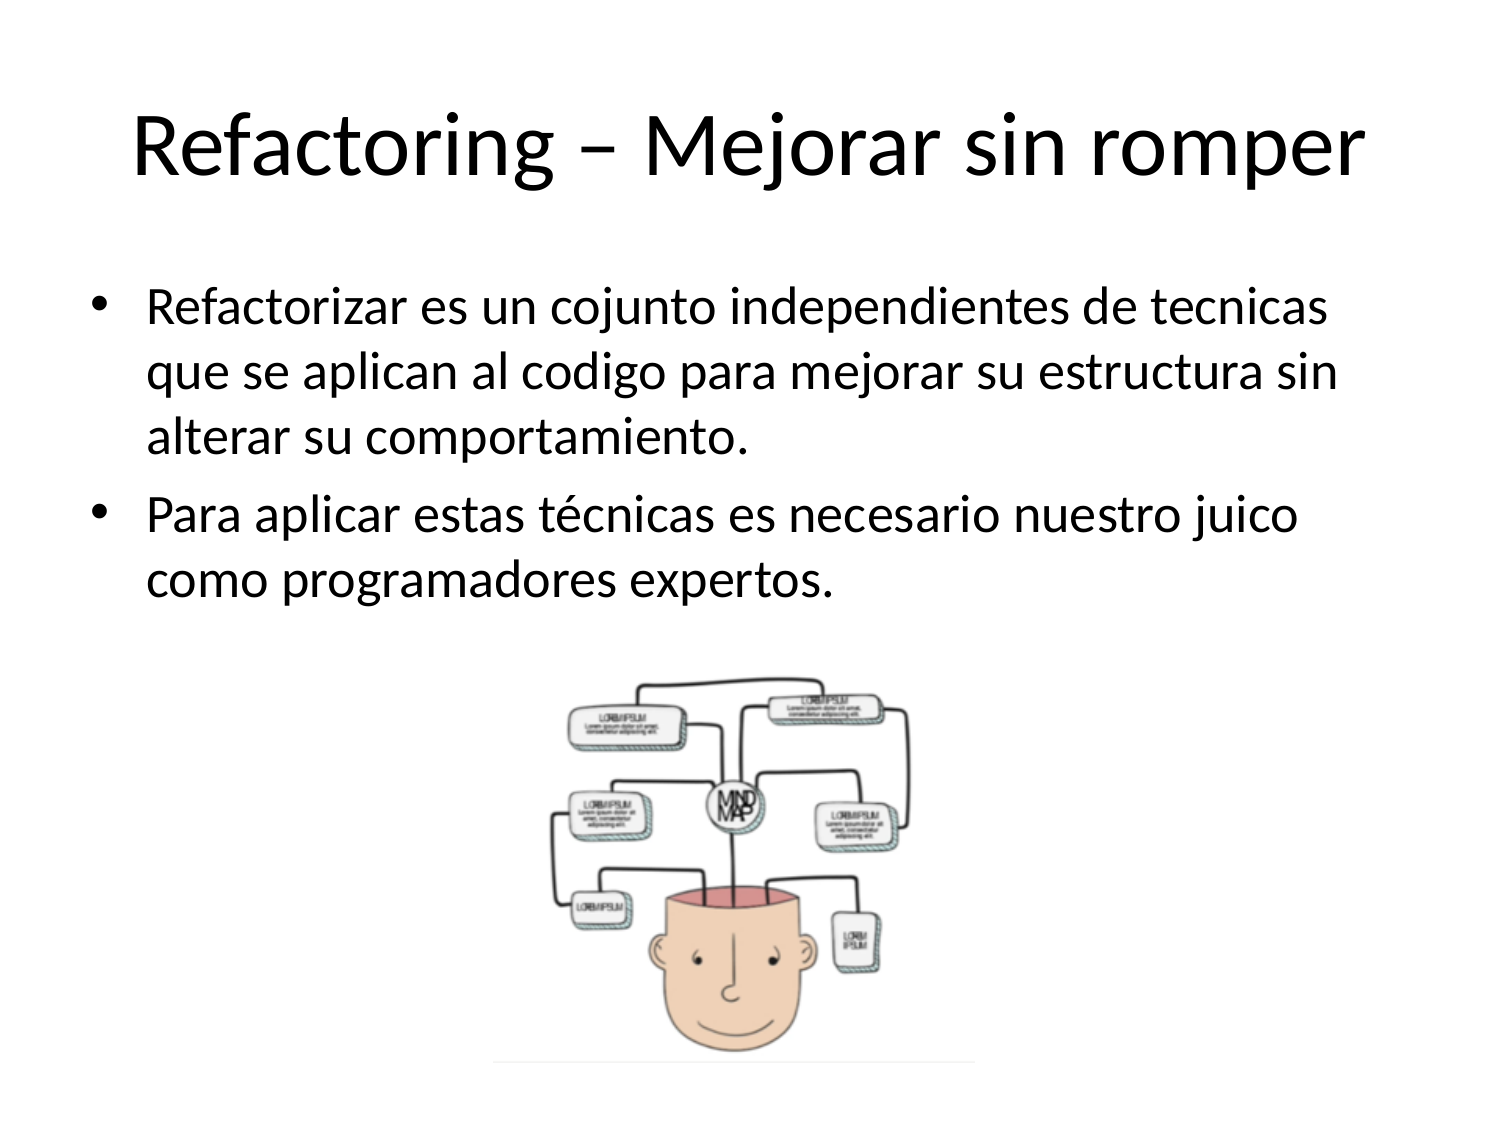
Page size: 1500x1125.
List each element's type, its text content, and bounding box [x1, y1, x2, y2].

picture [493, 637, 975, 1063]
list Refactorizar es un cojunto independientes de tecnicas que se aplican al codigo para mejorar su estructura sin alterar su comportamiento. Para aplicar estas técnicas es necesario nuestro juico como programadores expertos. [75, 262, 1425, 1005]
title Refactoring – Mejorar sin romper [75, 45, 1425, 233]
